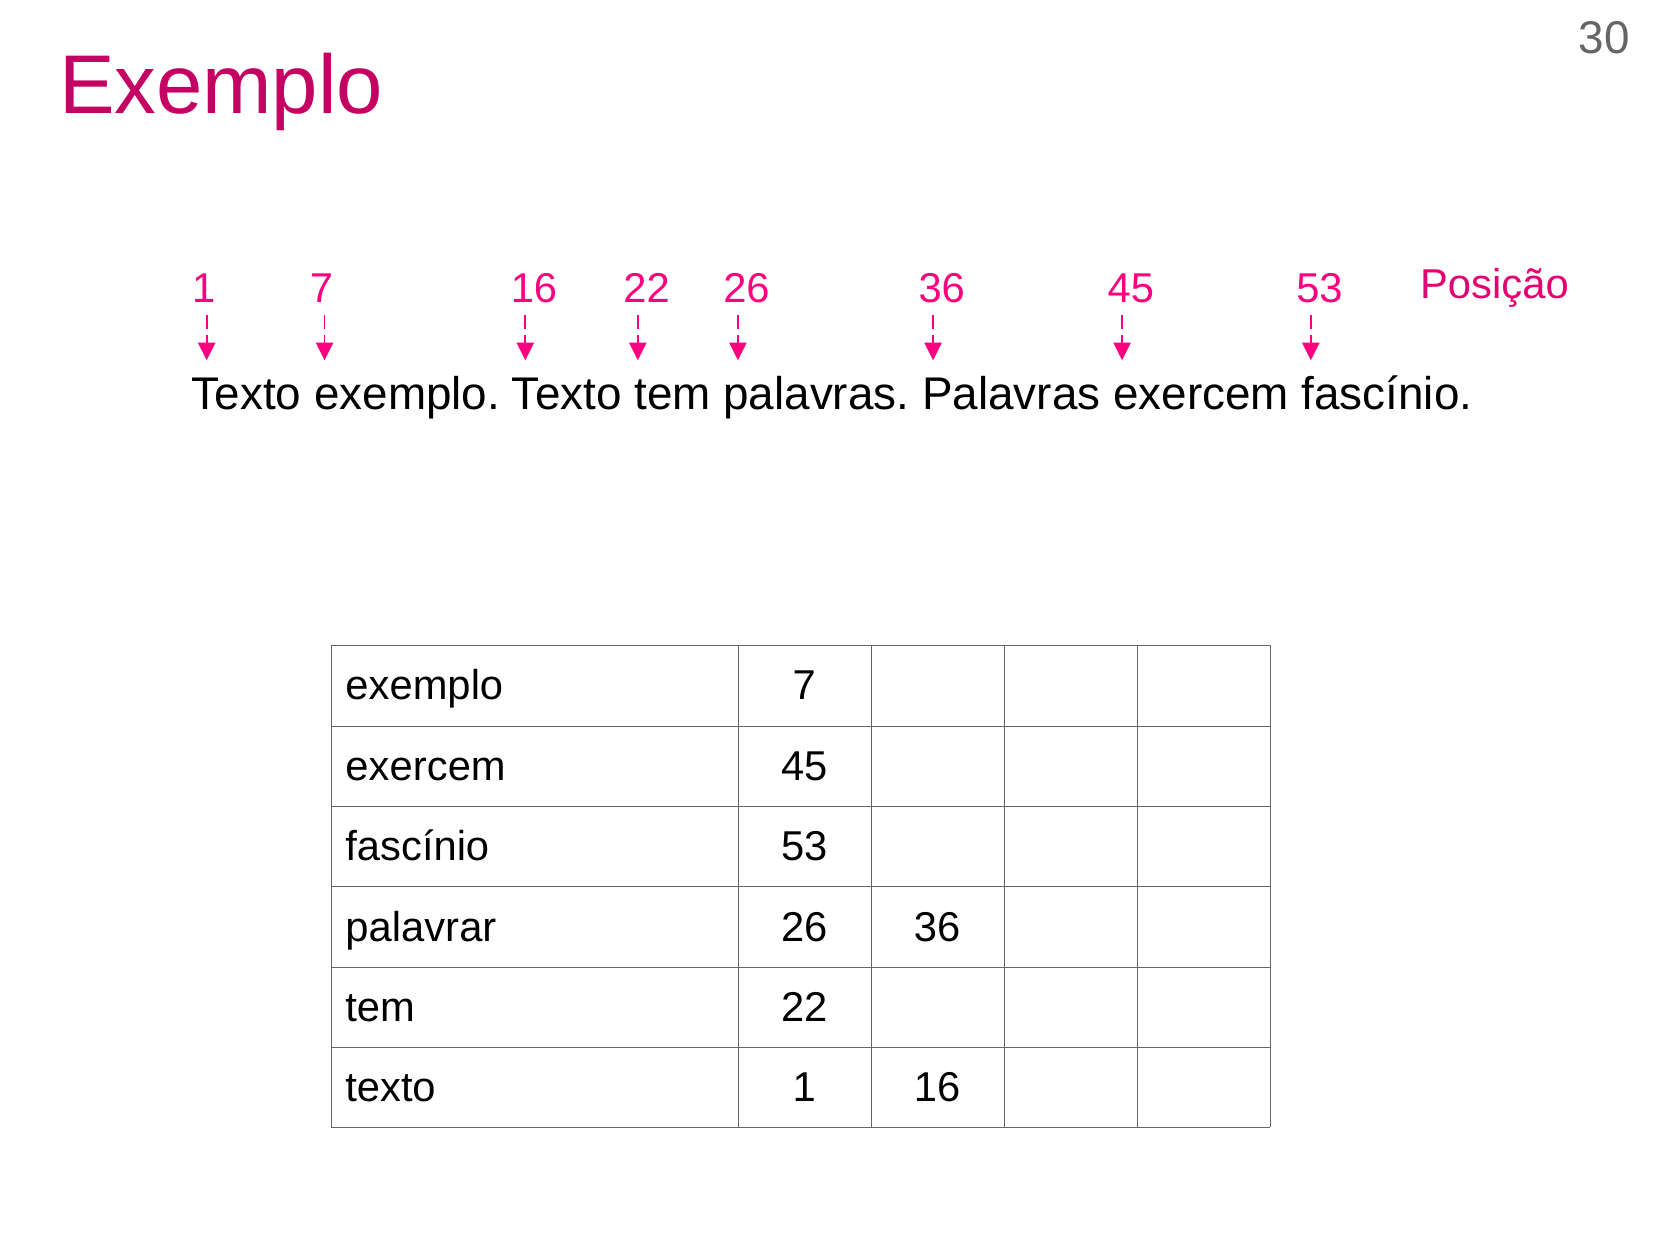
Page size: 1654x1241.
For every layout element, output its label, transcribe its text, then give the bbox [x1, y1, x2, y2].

table_cell 1 [739, 1048, 871, 1127]
text_box 26 [708, 257, 785, 319]
table_cell [1138, 1048, 1270, 1127]
text_box 53 [1281, 257, 1358, 319]
table_header [1005, 646, 1137, 726]
table_cell 36 [872, 887, 1004, 967]
table_cell tem [332, 968, 738, 1047]
text_box 45 [1092, 257, 1169, 319]
table_cell 45 [739, 727, 871, 806]
table_cell [1005, 727, 1137, 806]
table_cell texto [332, 1048, 738, 1127]
table_cell [1005, 887, 1137, 967]
table_header exemplo [332, 646, 738, 726]
text_box 7 [295, 257, 349, 319]
table_cell fascínio [332, 807, 738, 886]
table_header 7 [739, 646, 871, 726]
table_cell 53 [739, 807, 871, 886]
table_cell [872, 968, 1004, 1047]
table_cell palavrar [332, 887, 738, 967]
table_cell [1138, 727, 1270, 806]
table_cell exercem [332, 727, 738, 806]
table_cell 26 [739, 887, 871, 967]
text_box Texto exemplo. Texto tem palavras. Palavras exercem fascínio. [176, 360, 1489, 438]
text_box 16 [496, 257, 573, 319]
table_cell [1138, 807, 1270, 886]
table_cell [1005, 968, 1137, 1047]
table_cell 16 [872, 1048, 1004, 1127]
table_cell [1005, 807, 1137, 886]
table_header [872, 646, 1004, 726]
text_box 1 [177, 257, 231, 319]
text_box Posição [1405, 253, 1584, 316]
text_box 22 [608, 257, 685, 319]
table_cell [872, 727, 1004, 806]
table_cell [1138, 887, 1270, 967]
table_cell [1138, 968, 1270, 1047]
table_cell [1005, 1048, 1137, 1127]
title Exemplo [59, 29, 1595, 148]
text_box 36 [903, 257, 980, 319]
table_header [1138, 646, 1270, 726]
table_cell 22 [739, 968, 871, 1047]
table_cell [872, 807, 1004, 886]
